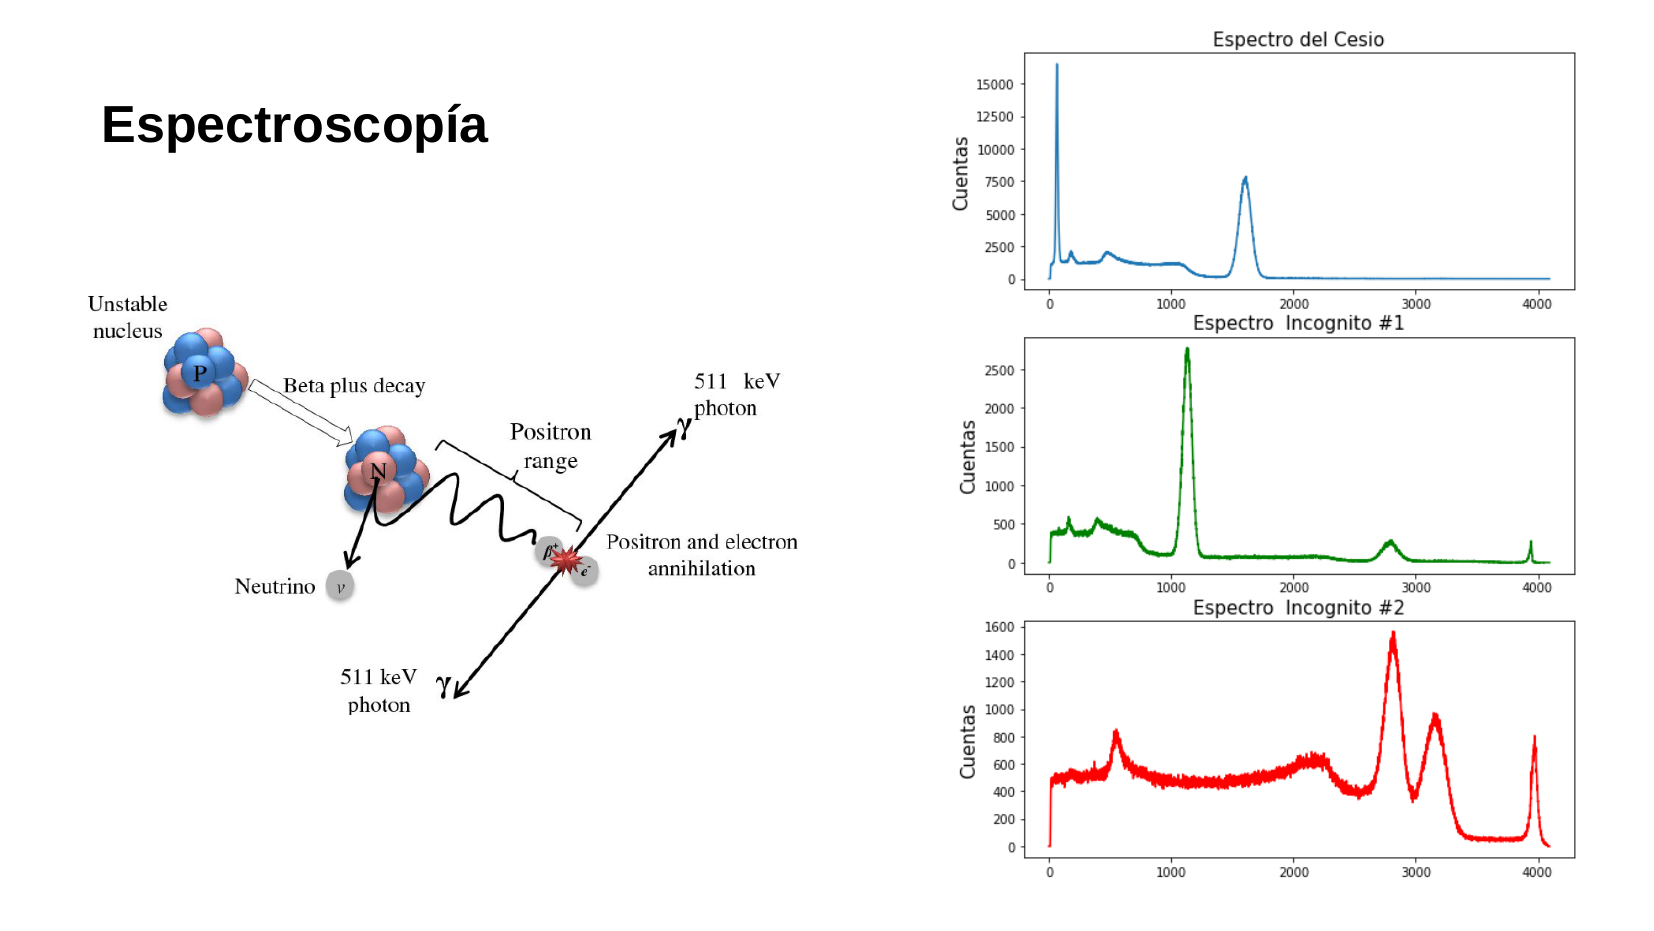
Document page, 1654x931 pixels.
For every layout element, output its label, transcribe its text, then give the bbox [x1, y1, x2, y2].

picture [70, 271, 809, 717]
title Espectroscopía [59, 47, 532, 203]
picture [944, 23, 1583, 887]
